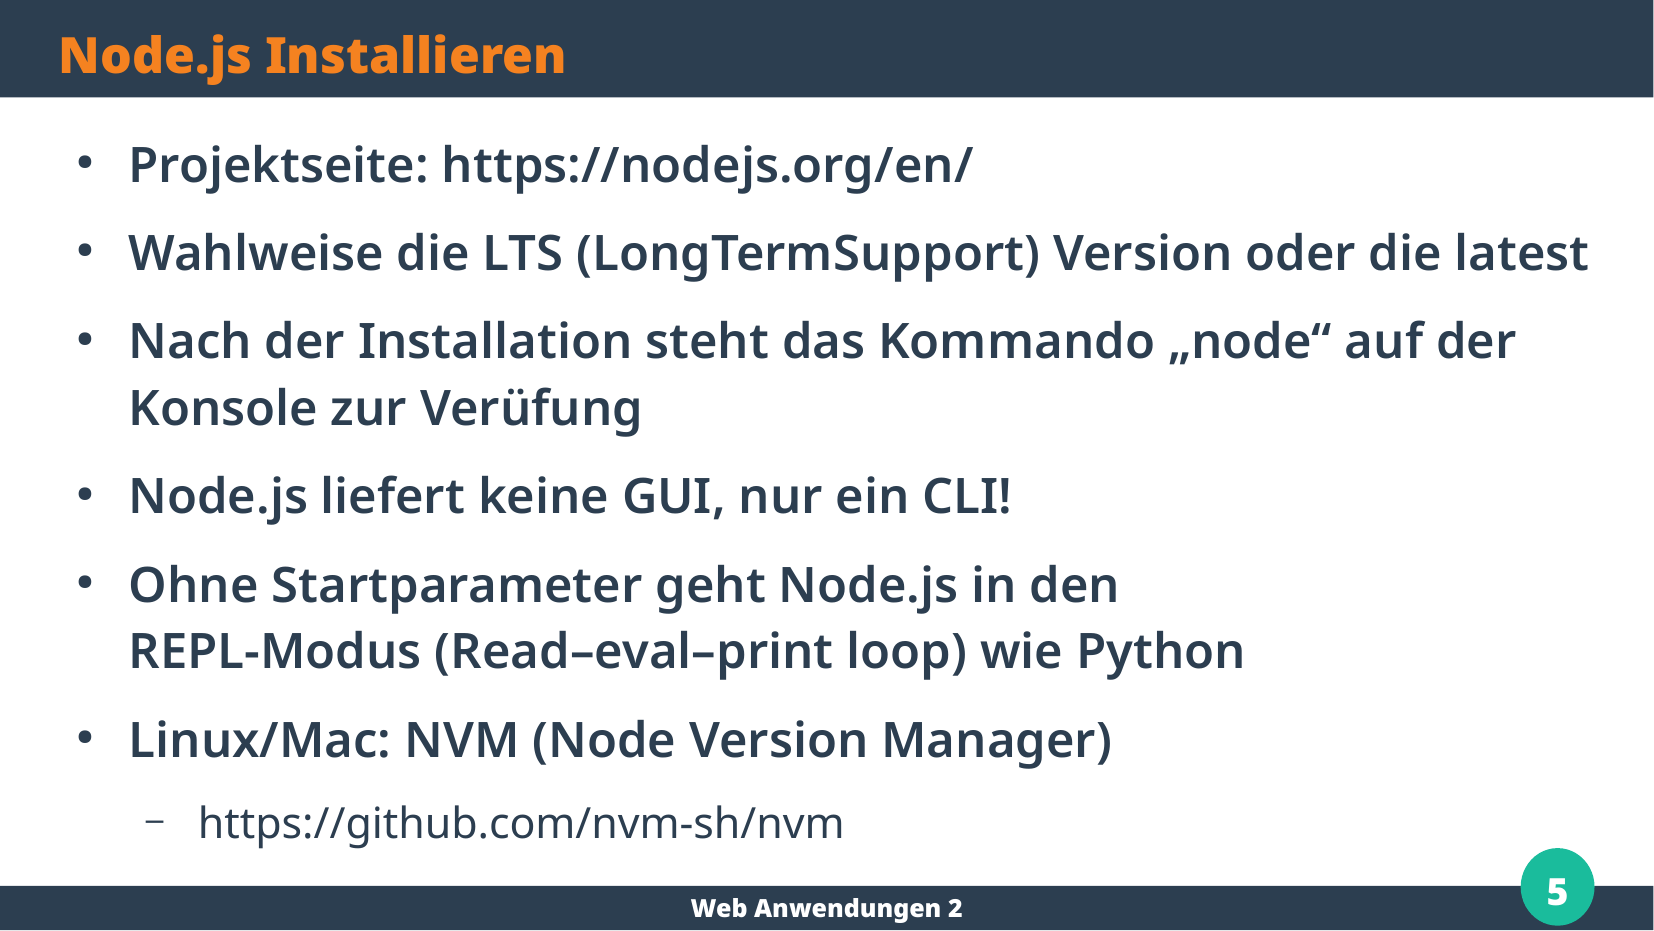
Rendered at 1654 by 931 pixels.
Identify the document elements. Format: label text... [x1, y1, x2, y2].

title Node.js Installieren [59, 8, 1595, 89]
list Projektseite: https://nodejs.org/en/ Wahlweise die LTS (LongTermSupport) Version oder die latest Nach der Installation steht das Kommando „node“ auf der Konsole zur Verüfung Node.js liefert keine GUI, nur ein CLI! Ohne Startparameter geht Node.js in den REPL-Modus (Read–eval–print loop) wie Python Linux/Mac: NVM (Node Version Manager) https://github.com/nvm-sh/nvm [59, 129, 1595, 864]
